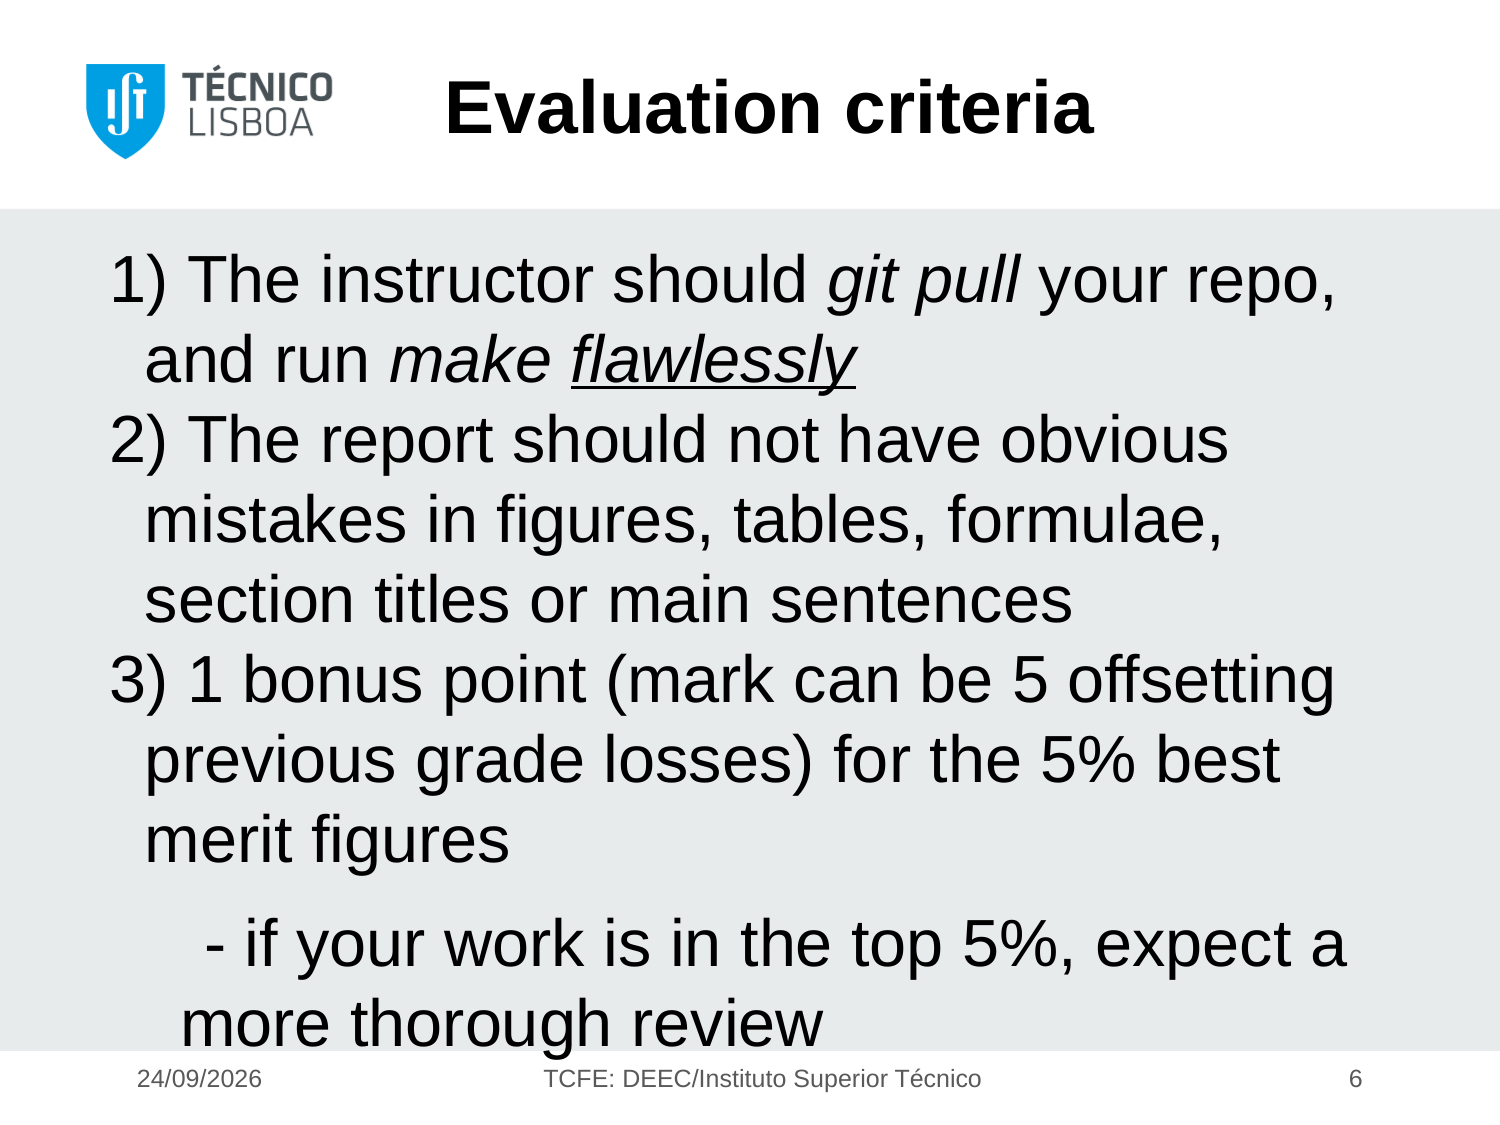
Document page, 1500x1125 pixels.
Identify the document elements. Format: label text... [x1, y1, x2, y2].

title Evaluation criteria [430, 32, 1461, 176]
picture [0, 0, 1500, 1125]
list The instructor should git pull your repo, and run make flawlessly The report should not have obvious mistakes in figures, tables, formulae, section titles or main sentences 1 bonus point (mark can be 5 offsetting previous grade losses) for the 5% best merit figures - if your work is in the top 5%, expect a more thorough review [94, 227, 1455, 1072]
